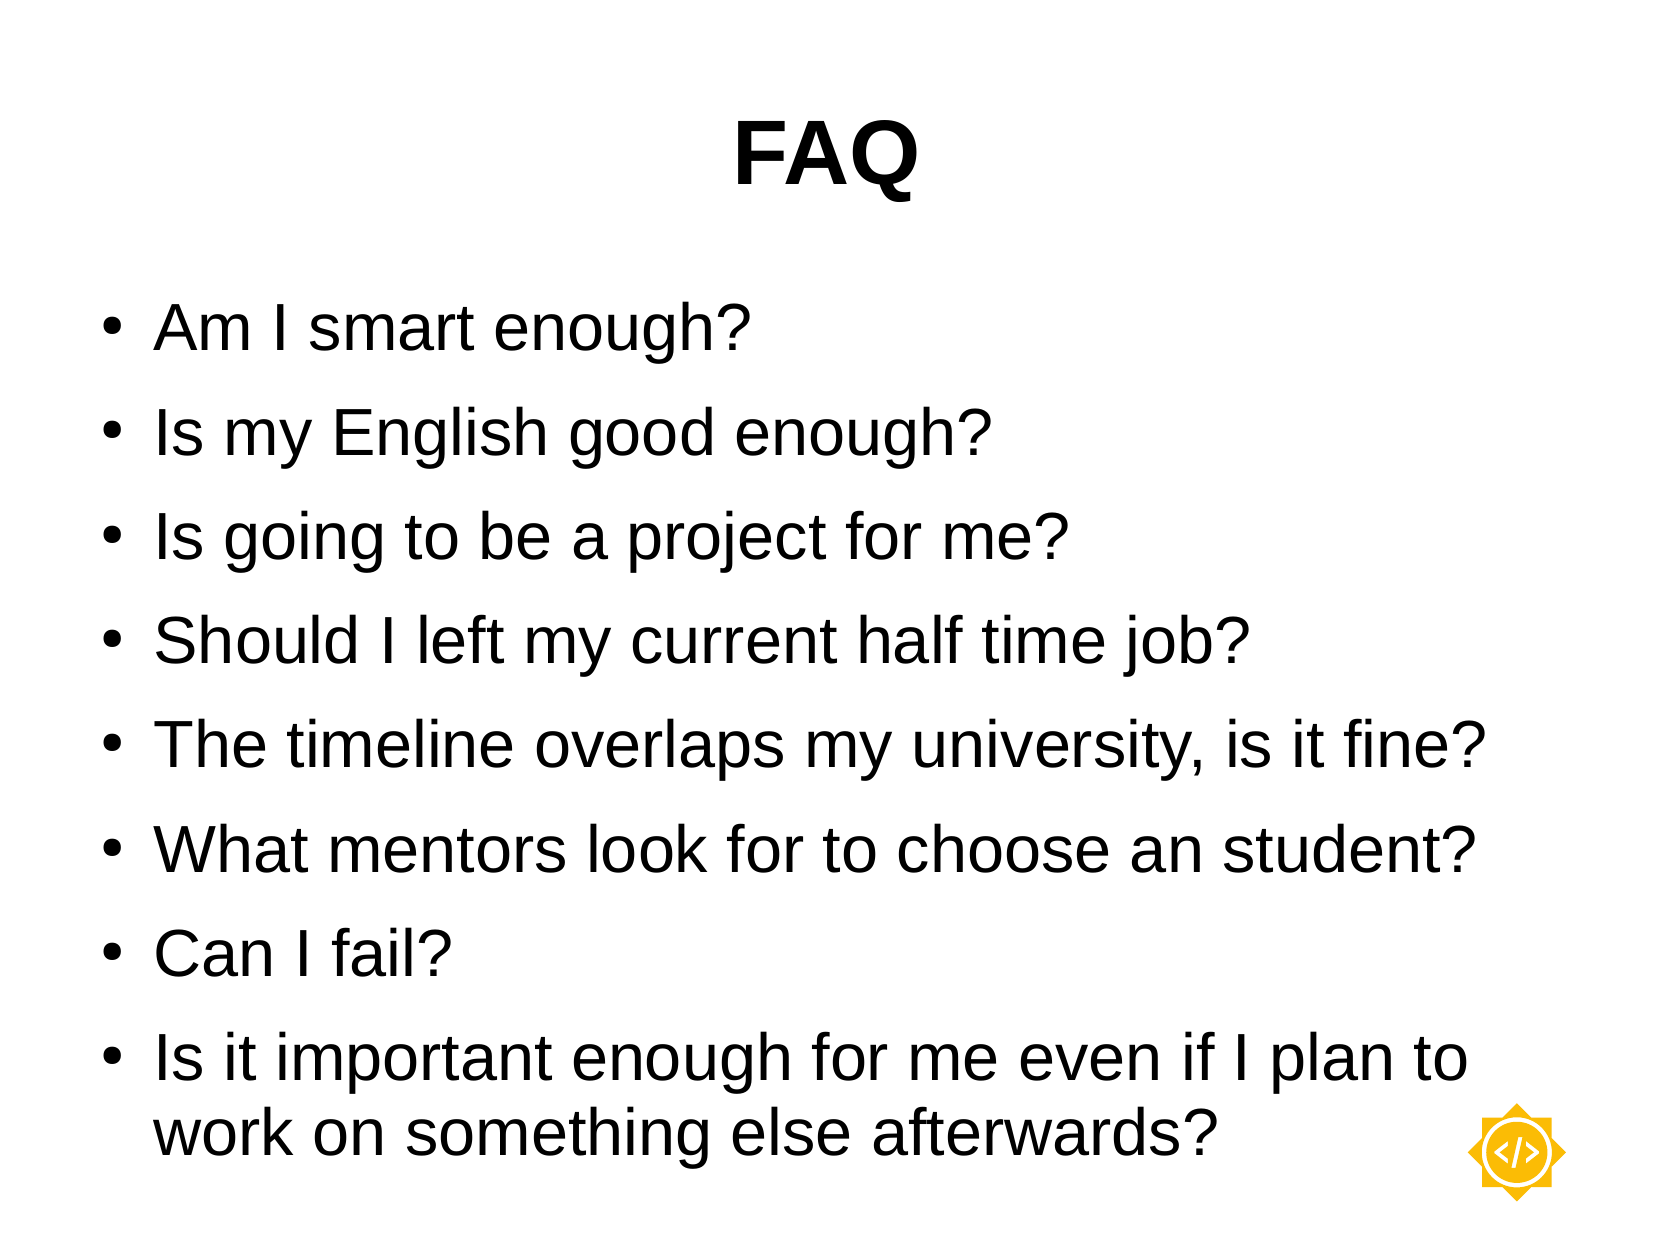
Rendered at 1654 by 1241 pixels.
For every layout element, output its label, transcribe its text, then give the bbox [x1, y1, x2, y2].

title FAQ [82, 49, 1571, 257]
list Am I smart enough? Is my English good enough? Is going to be a project for me? Should I left my current half time job? The timeline overlaps my university, is it fine? What mentors look for to choose an student? Can I fail? Is it important enough for me even if I plan to work on something else afterwards? [82, 290, 1571, 1010]
